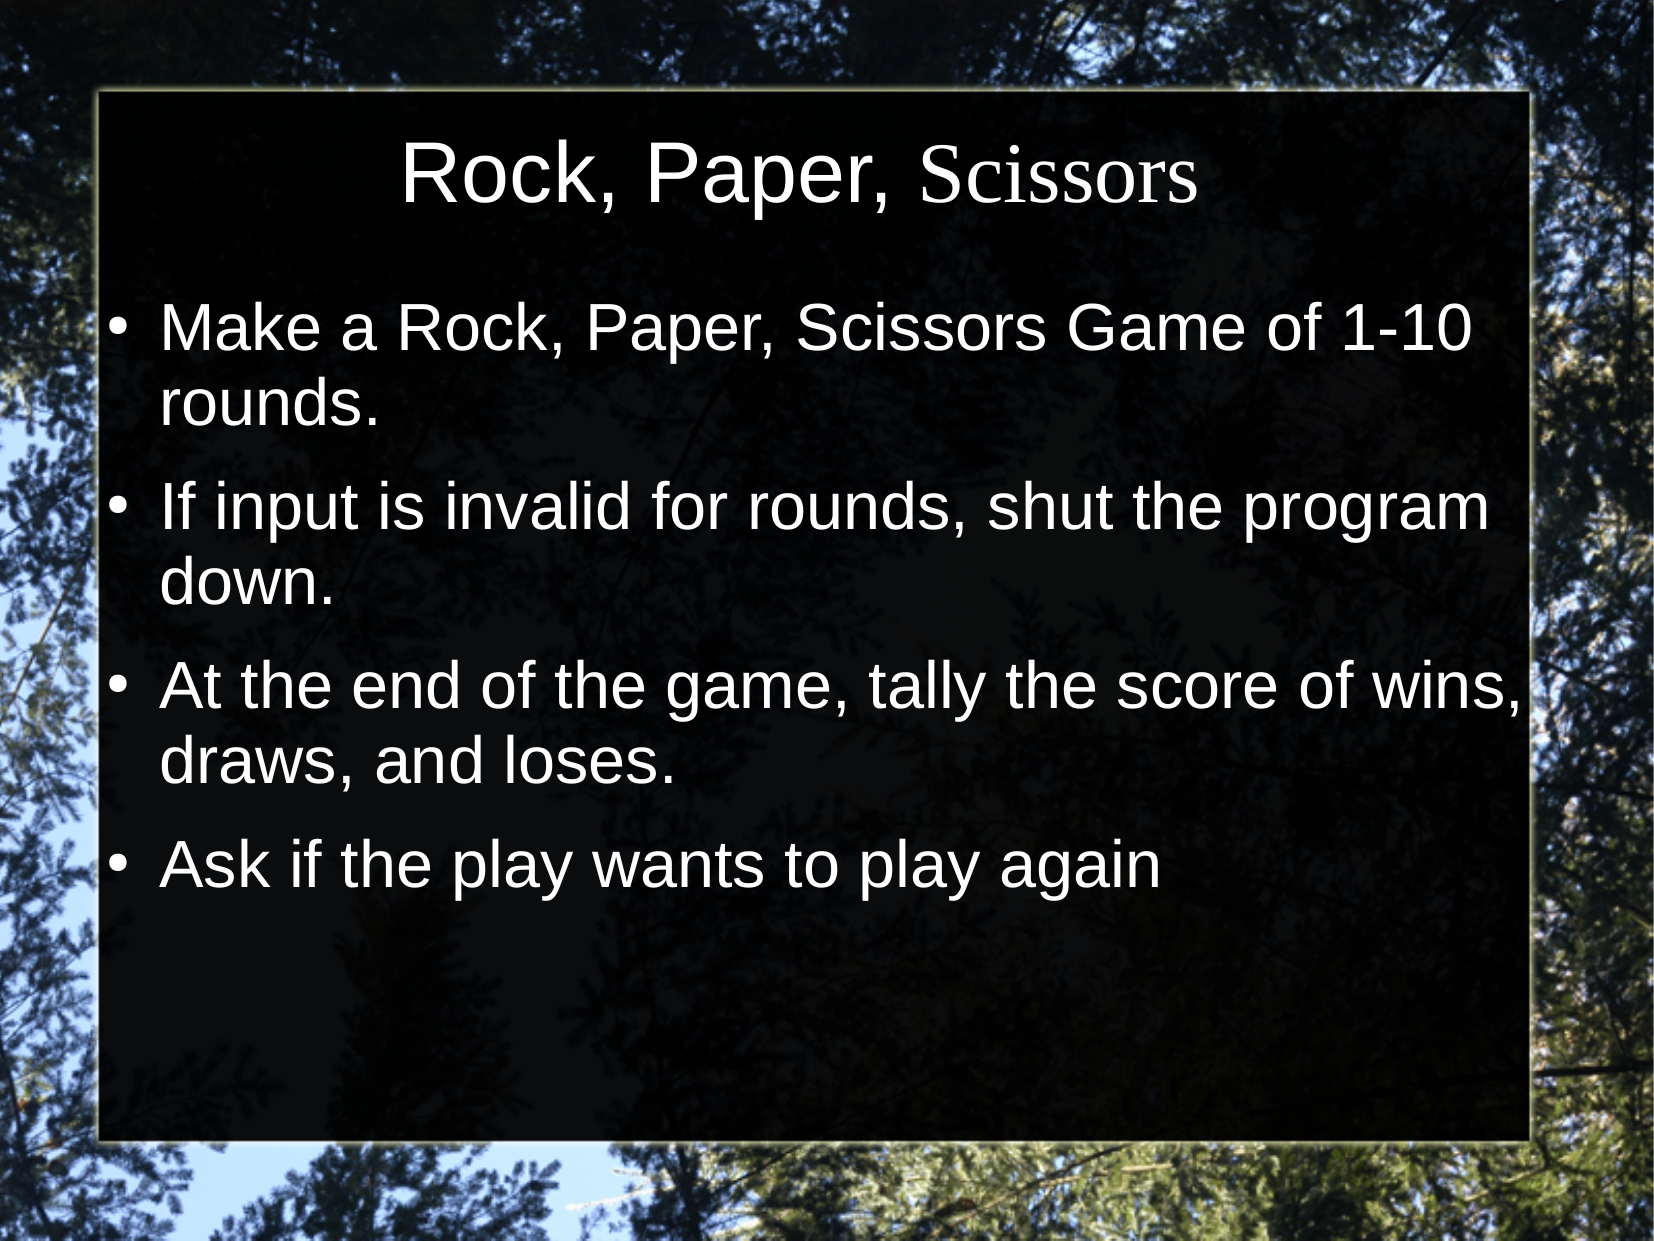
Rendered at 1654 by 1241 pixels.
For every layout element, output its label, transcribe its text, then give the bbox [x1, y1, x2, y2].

list Make a Rock, Paper, Scissors Game of 1-10 rounds. If input is invalid for rounds, shut the program down. At the end of the game, tally the score of wins, draws, and loses. Ask if the play wants to play again [88, 290, 1536, 1123]
title Rock, Paper, Scissors [88, 88, 1536, 257]
picture [0, 0, 1654, 1241]
